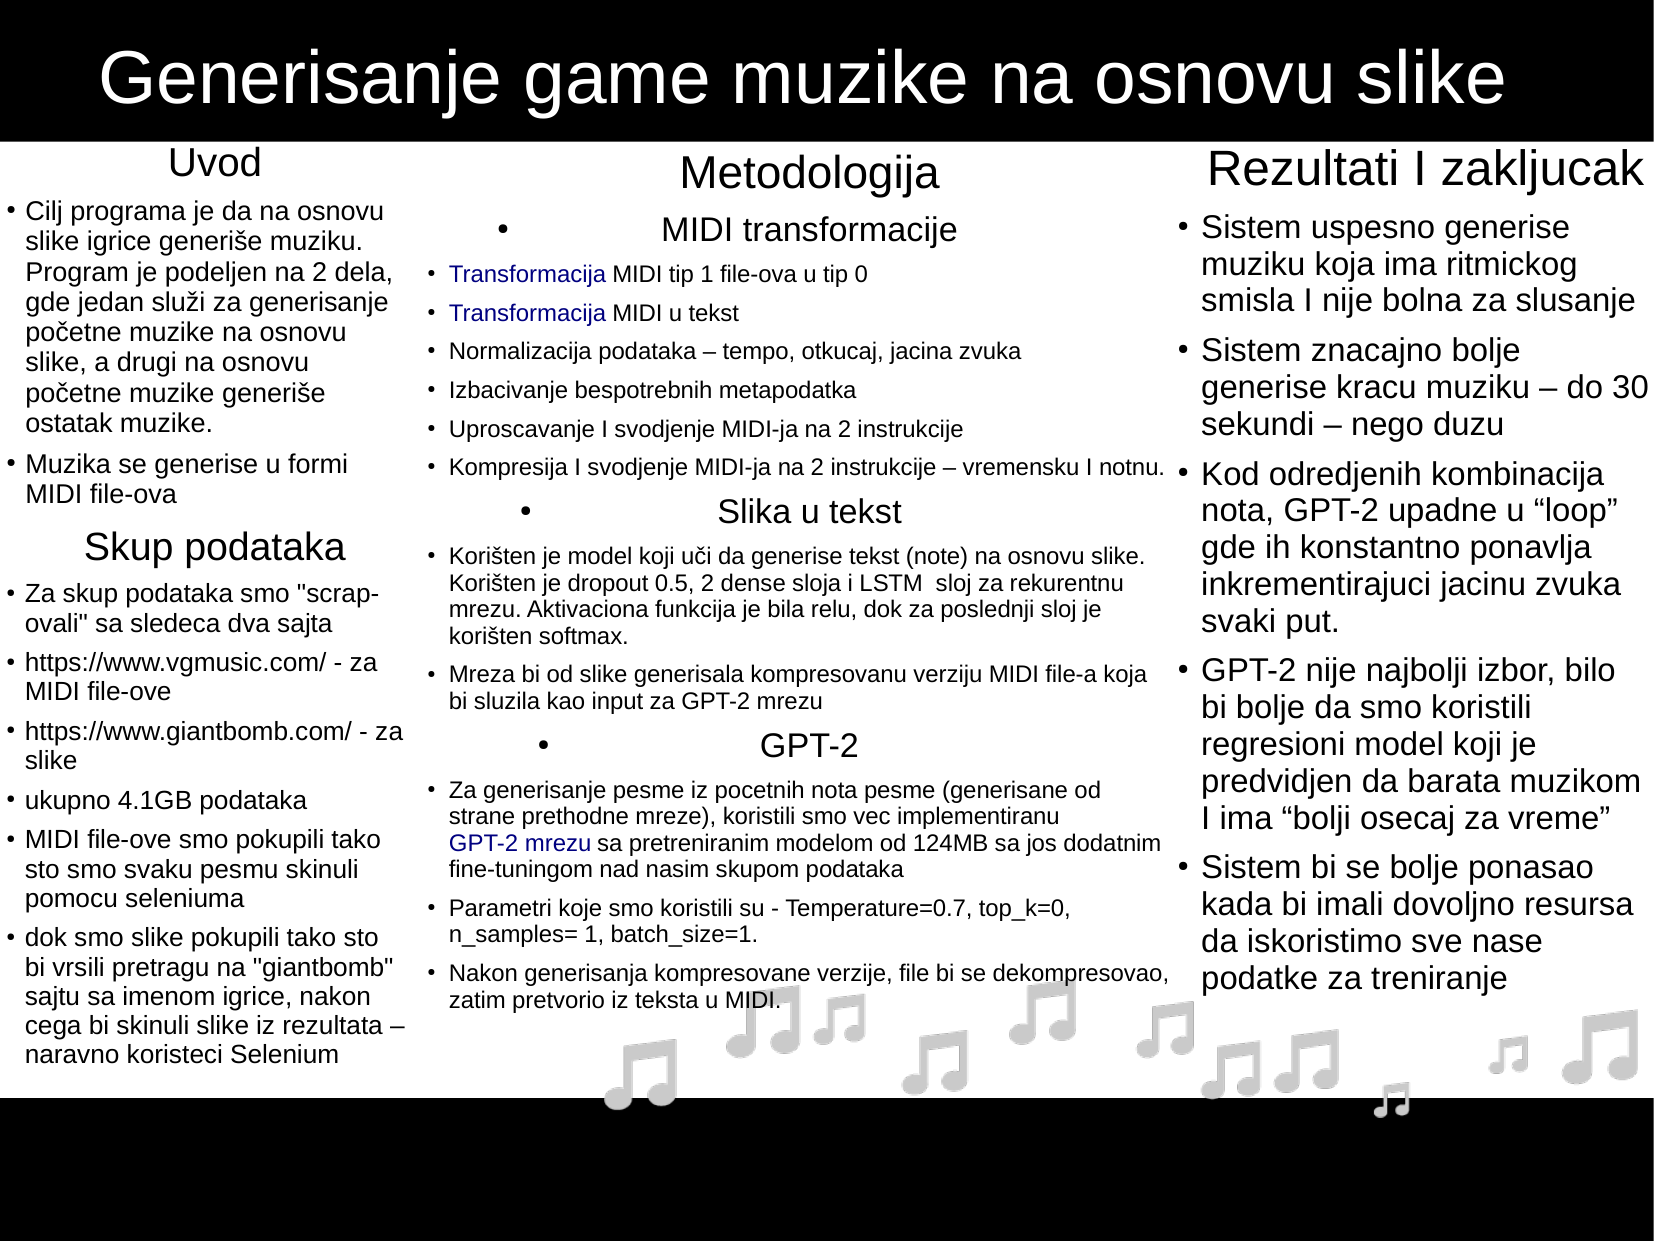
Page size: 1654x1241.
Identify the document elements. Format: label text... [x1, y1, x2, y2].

list Skup podataka Za skup podataka smo "scrap-ovali" sa sledeca dva sajta https://www.vgmusic.com/ - za MIDI file-ove https://www.giantbomb.com/ - za slike ukupno 4.1GB podataka MIDI file-ove smo pokupili tako sto smo svaku pesmu skinuli pomocu seleniuma dok smo slike pokupili tako sto bi vrsili pretragu na "giantbomb" sajtu sa imenom igrice, nakon cega bi skinuli slike iz rezultata – naravno koristeci Selenium [0, 525, 406, 1096]
title Generisanje game muzike na osnovu slike [59, 8, 1548, 148]
list Rezultati I zakljucak Sistem uspesno generise muziku koja ima ritmickog smisla I nije bolna za slusanje Sistem znacajno bolje generise kracu muziku – do 30 sekundi – nego duzu Kod odredjenih kombinacija nota, GPT-2 upadne u “loop” gde ih konstantno ponavlja inkrementirajuci jacinu zvuka svaki put. GPT-2 nije najbolji izbor, bilo bi bolje da smo koristili regresioni model koji je predvidjen da barata muzikom I ima “bolji osecaj za vreme” Sistem bi se bolje ponasao kada bi imali dovoljno resursa da iskoristimo sve nase podatke za treniranje [1170, 140, 1651, 1051]
list Metodologija MIDI transformacije Transformacija MIDI tip 1 file-ova u tip 0 Transformacija MIDI u tekst Normalizacija podataka – tempo, otkucaj, jacina zvuka Izbacivanje bespotrebnih metapodatka Uproscavanje I svodjenje MIDI-ja na 2 instrukcije Kompresija I svodjenje MIDI-ja na 2 instrukcije – vremensku I notnu. Slika u tekst Korišten je model koji uči da generise tekst (note) na osnovu slike. Korišten je dropout 0.5, 2 dense sloja i LSTM sloj za rekurentnu mrezu. Aktivaciona funkcija je bila relu, dok za poslednji sloj je korišten softmax. Mreza bi od slike generisala kompresovanu verziju MIDI file-a koja bi sluzila kao input za GPT-2 mrezu GPT-2 Za generisanje pesme iz pocetnih nota pesme (generisane od strane prethodne mreze), koristili smo vec implementiranu GPT-2 mrezu sa pretreniranim modelom od 124MB sa jos dodatnim fine-tuningom nad nasim skupom podataka Parametri koje smo koristili su - Temperature=0.7, top_k=0, n_samples= 1, batch_size=1. Nakon generisanja kompresovane verzije, file bi se dekompresovao, zatim pretvorio iz teksta u MIDI. [420, 147, 1171, 1066]
list Uvod Cilj programa je da na osnovu slike igrice generiše muziku. Program je podeljen na 2 dela, gde jedan služi za generisanje početne muzike na osnovu slike, a drugi na osnovu početne muzike generiše ostatak muzike. Muzika se generise u formi MIDI file-ova [0, 140, 406, 511]
